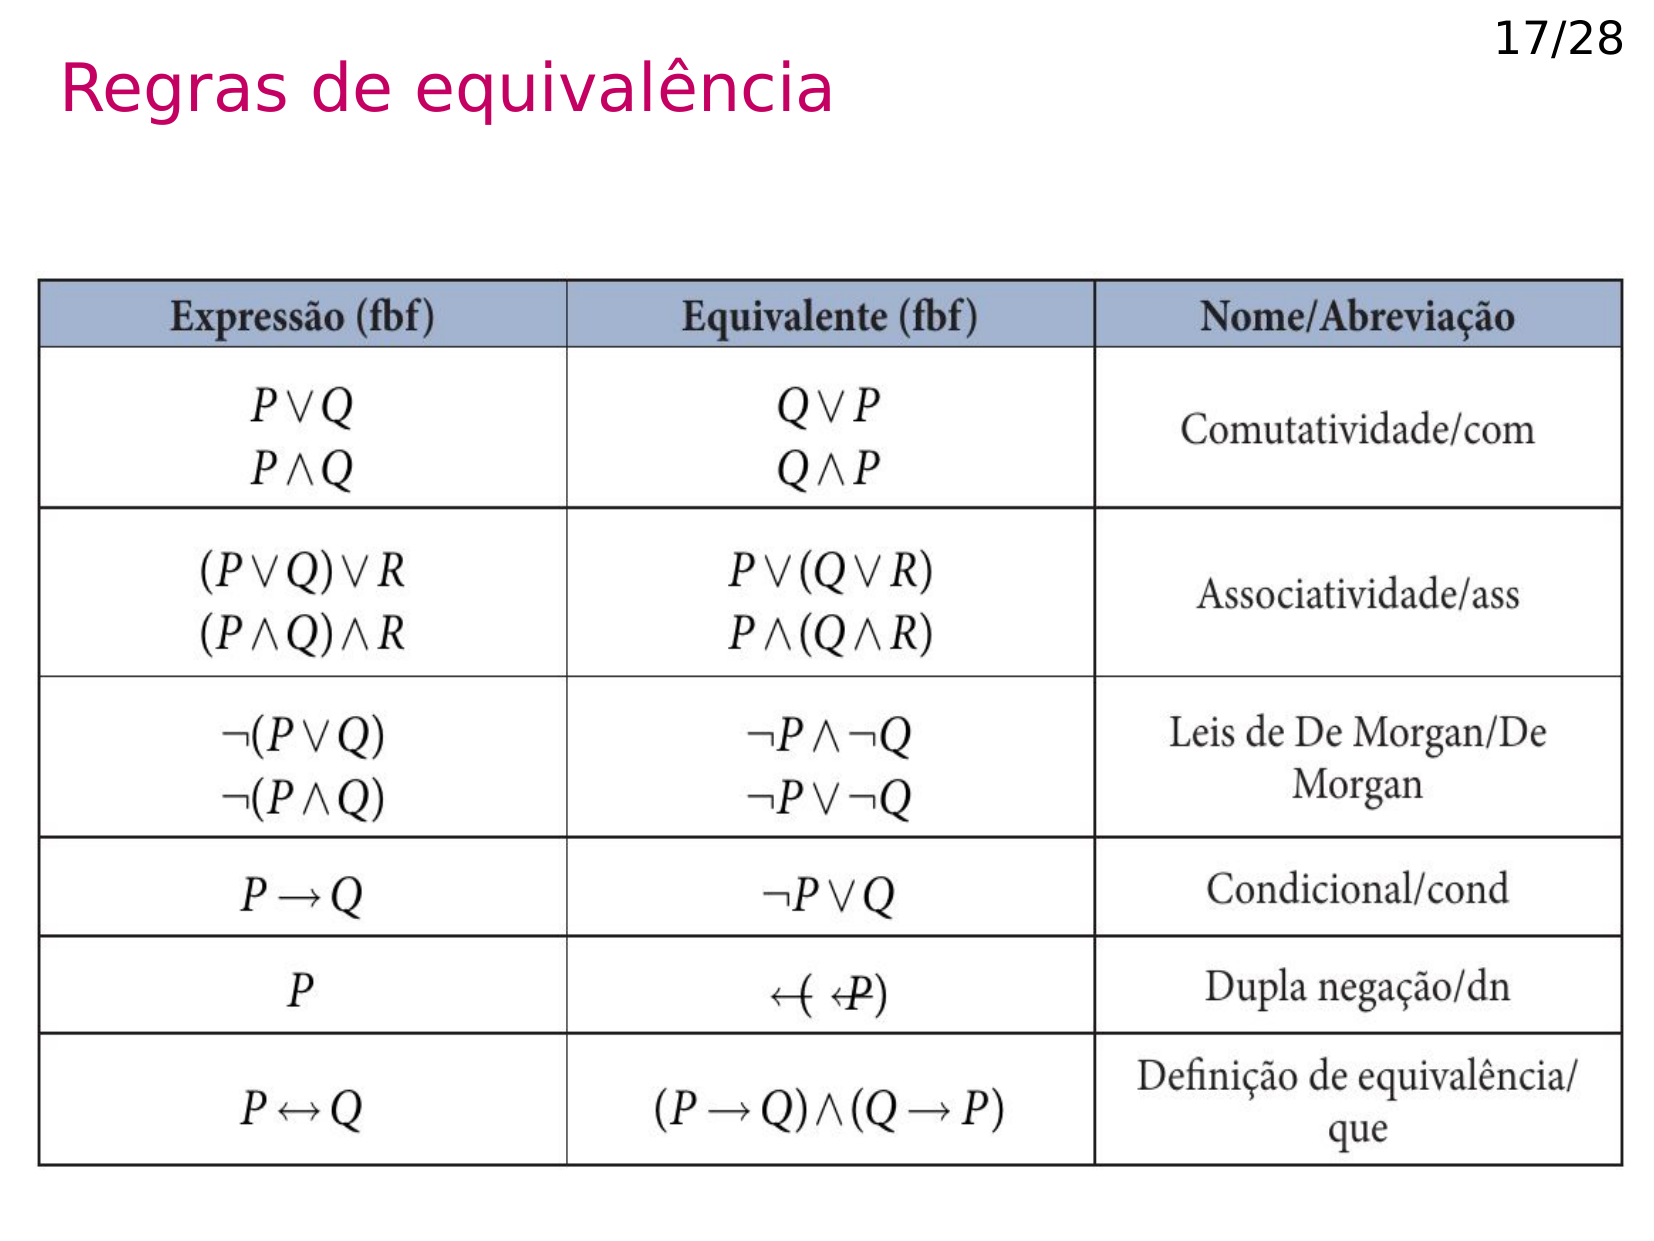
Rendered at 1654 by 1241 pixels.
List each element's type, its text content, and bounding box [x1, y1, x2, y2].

picture [35, 271, 1625, 1170]
title Regras de equivalência [59, 29, 1595, 148]
